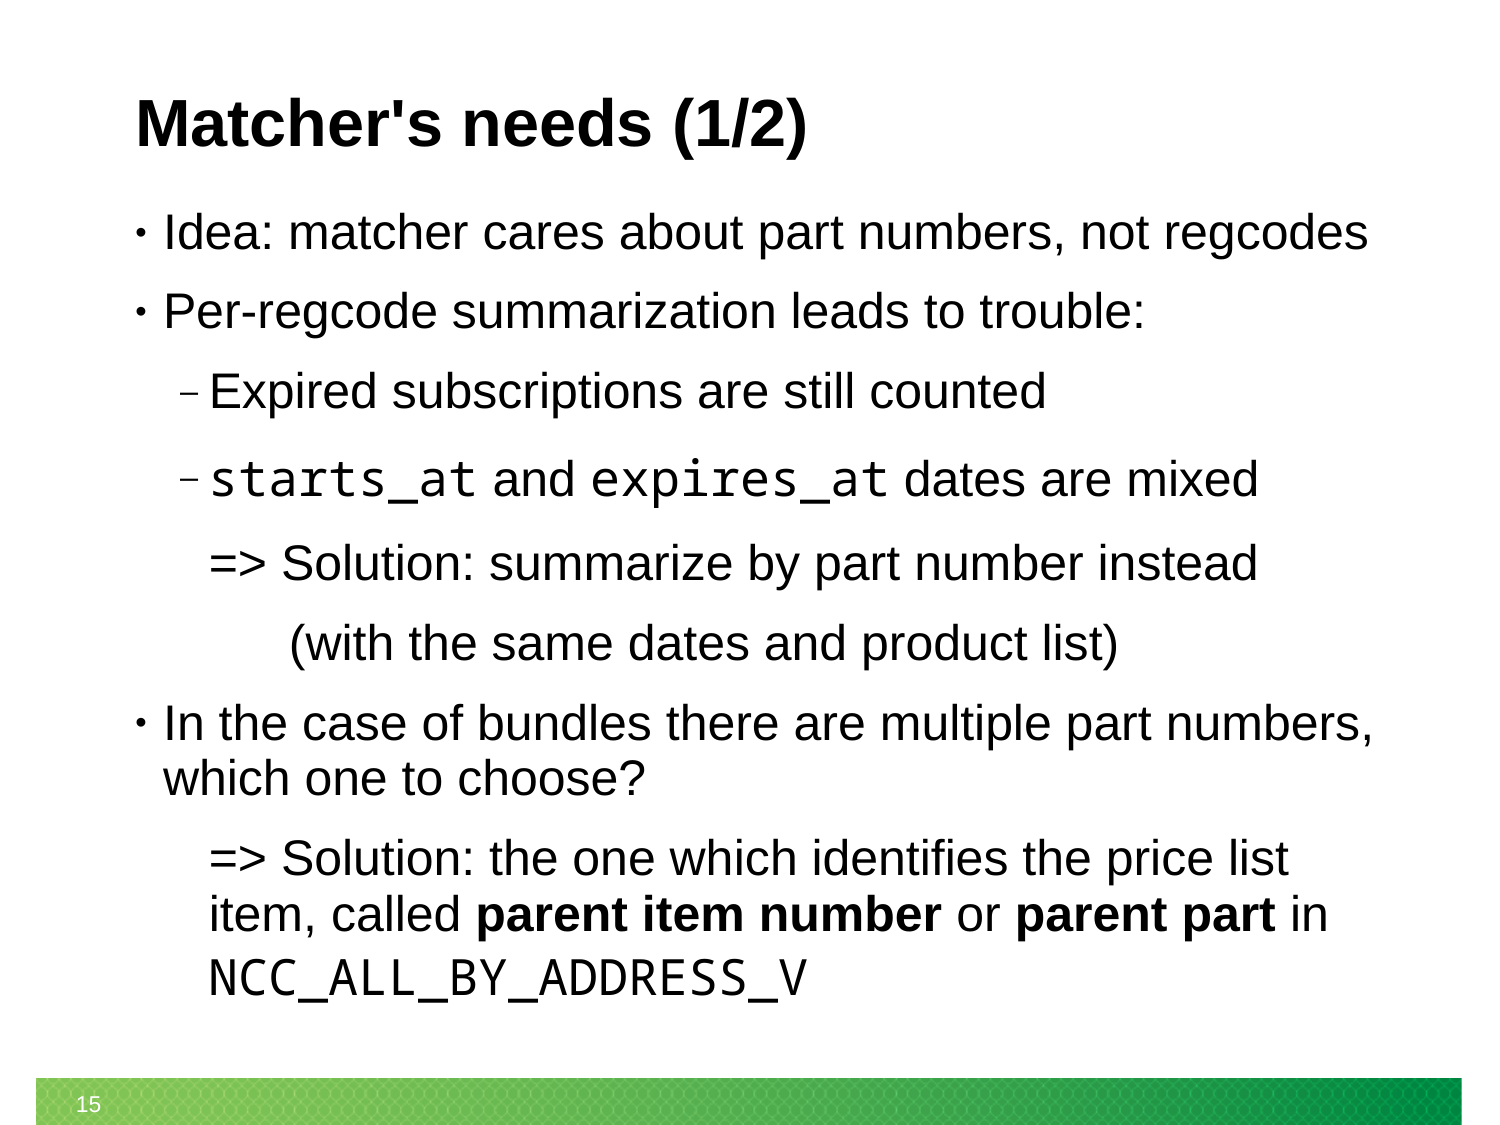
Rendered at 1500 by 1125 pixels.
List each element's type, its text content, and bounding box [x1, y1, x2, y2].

picture [36, 1078, 1462, 1125]
title Matcher's needs (1/2) [135, 41, 1372, 203]
list Idea: matcher cares about part numbers, not regcodes Per-regcode summarization leads to trouble: Expired subscriptions are still counted starts_at and expires_at dates are mixed => Solution: summarize by part number instead (with the same dates and product list) In the case of bundles there are multiple part numbers, which one to choose? => Solution: the one which identifies the price list item, called parent item number or parent part in NCC_ALL_BY_ADDRESS_V [135, 203, 1396, 946]
